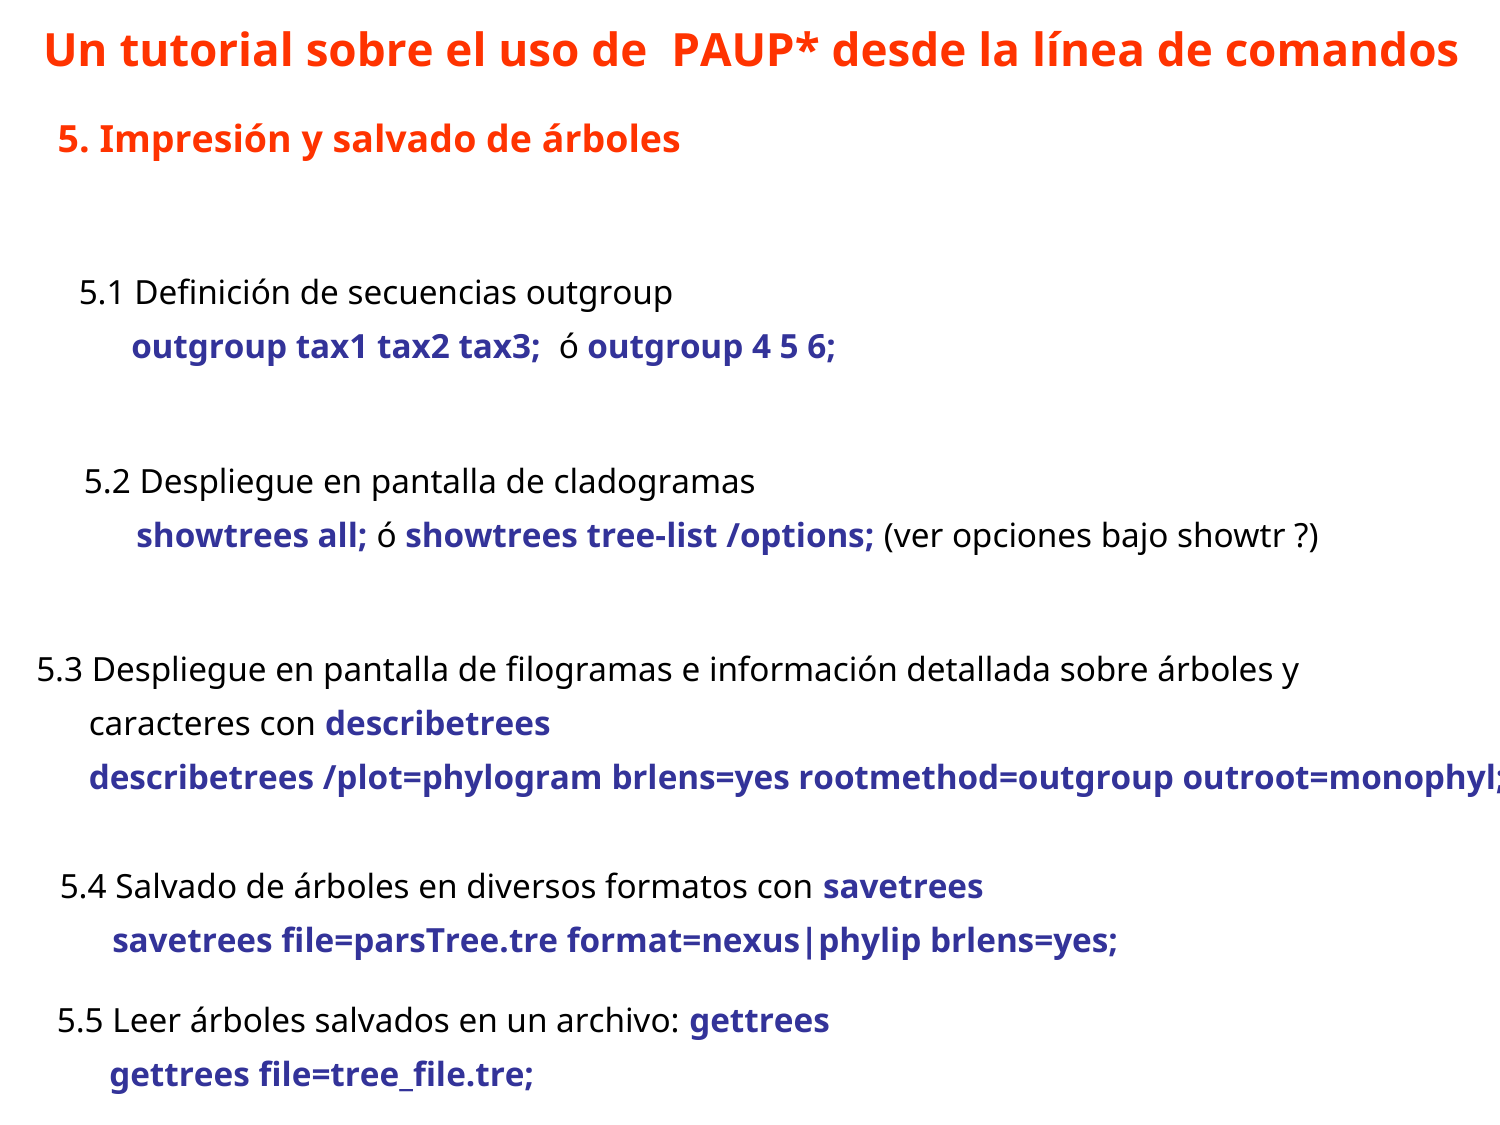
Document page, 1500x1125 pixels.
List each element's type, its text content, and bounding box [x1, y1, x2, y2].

text_box 5.1 Definición de secuencias outgroup outgroup tax1 tax2 tax3; ó outgroup 4 5 6; [64, 249, 1406, 374]
text_box 5. Impresión y salvado de árboles [42, 107, 810, 169]
text_box 5.5 Leer árboles salvados en un archivo: gettrees gettrees file=tree_file.tre; [42, 978, 846, 1102]
text_box 5.2 Despliegue en pantalla de cladogramas showtrees all; ó showtrees tree-list /options; (ver opciones bajo showtr ?) [69, 439, 1335, 563]
text_box Un tutorial sobre el uso de PAUP* desde la línea de comandos [28, 13, 1475, 84]
text_box 5.3 Despliegue en pantalla de filogramas e información detallada sobre árboles y caracteres con describetrees describetrees /plot=phylogram brlens=yes rootmethod=outgroup outroot=monophyl; [21, 627, 1500, 805]
text_box 5.4 Salvado de árboles en diversos formatos con savetrees savetrees file=parsTree.tre format=nexus|phylip brlens=yes; [44, 843, 1135, 968]
